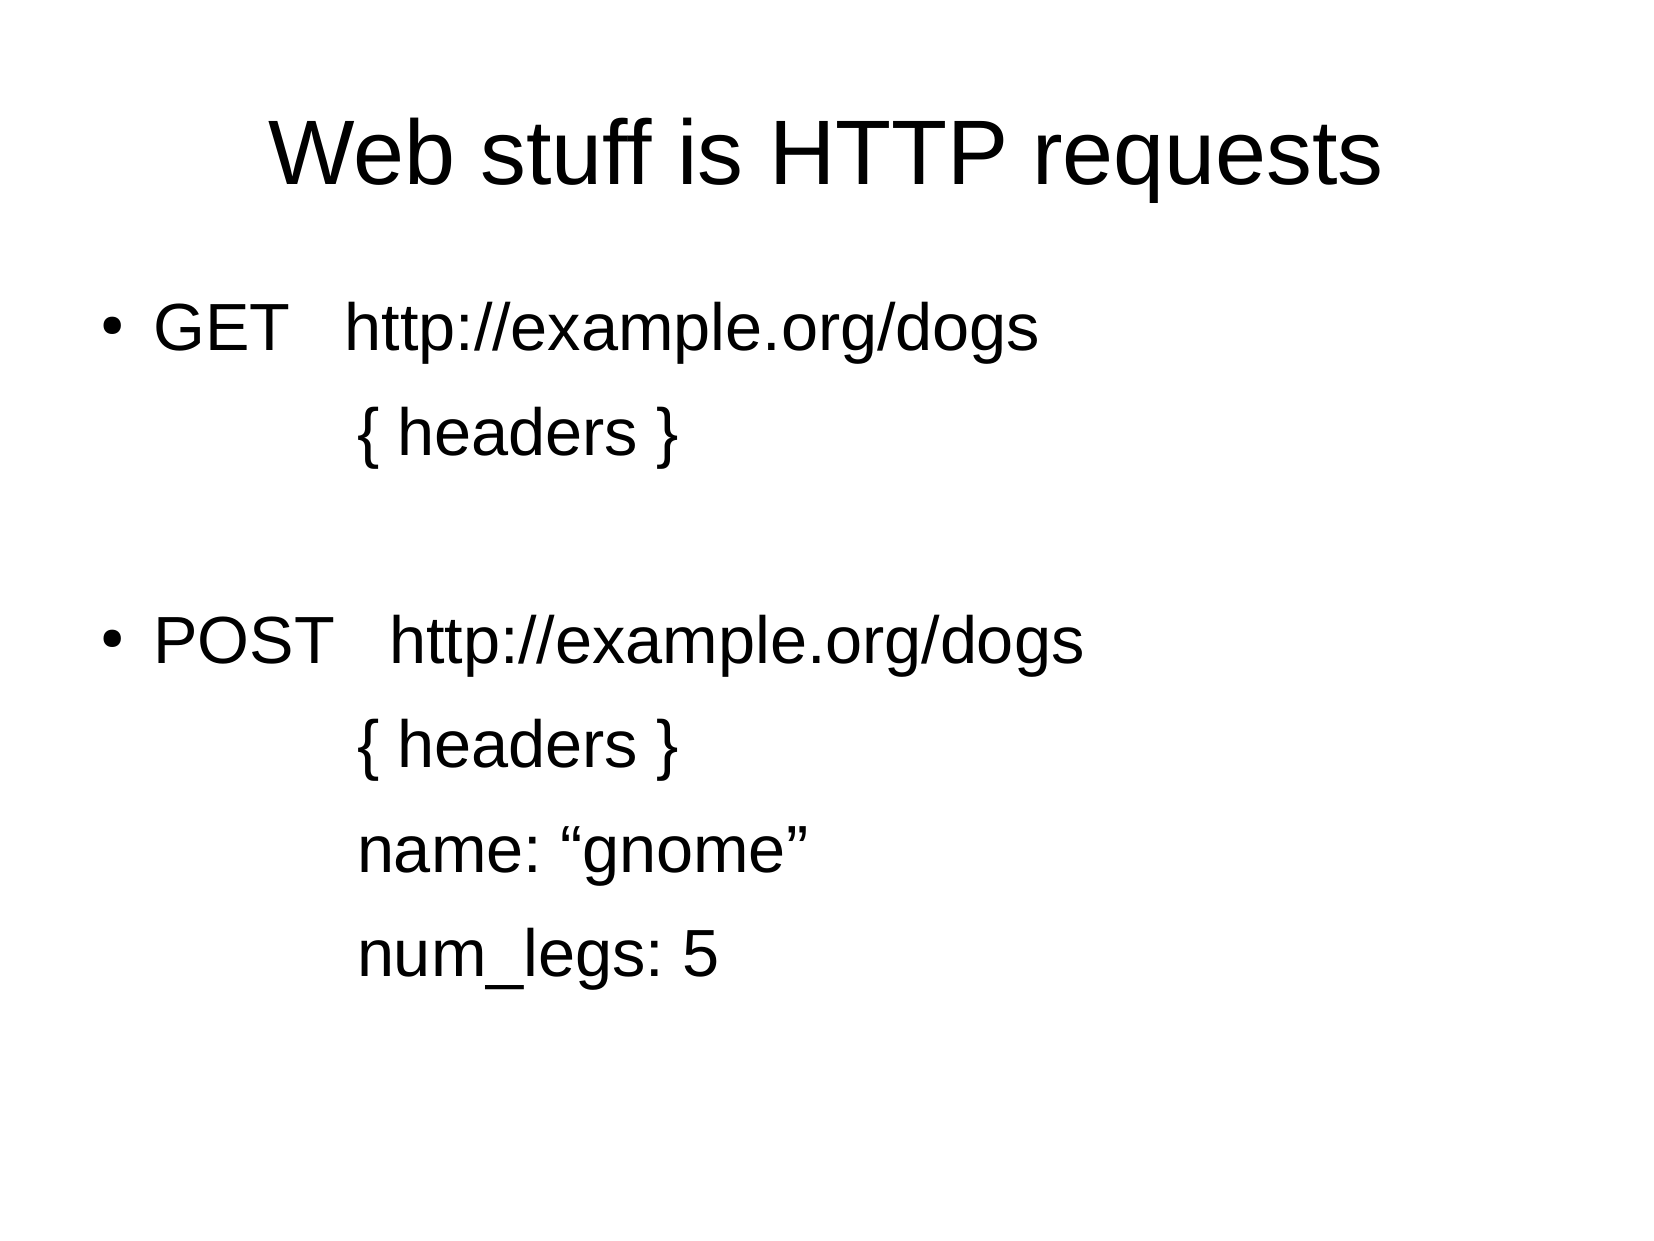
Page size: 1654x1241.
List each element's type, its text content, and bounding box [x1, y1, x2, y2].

list GET http://example.org/dogs { headers } POST http://example.org/dogs { headers } name: “gnome” num_legs: 5 [82, 290, 1571, 1010]
title Web stuff is HTTP requests [82, 49, 1571, 257]
